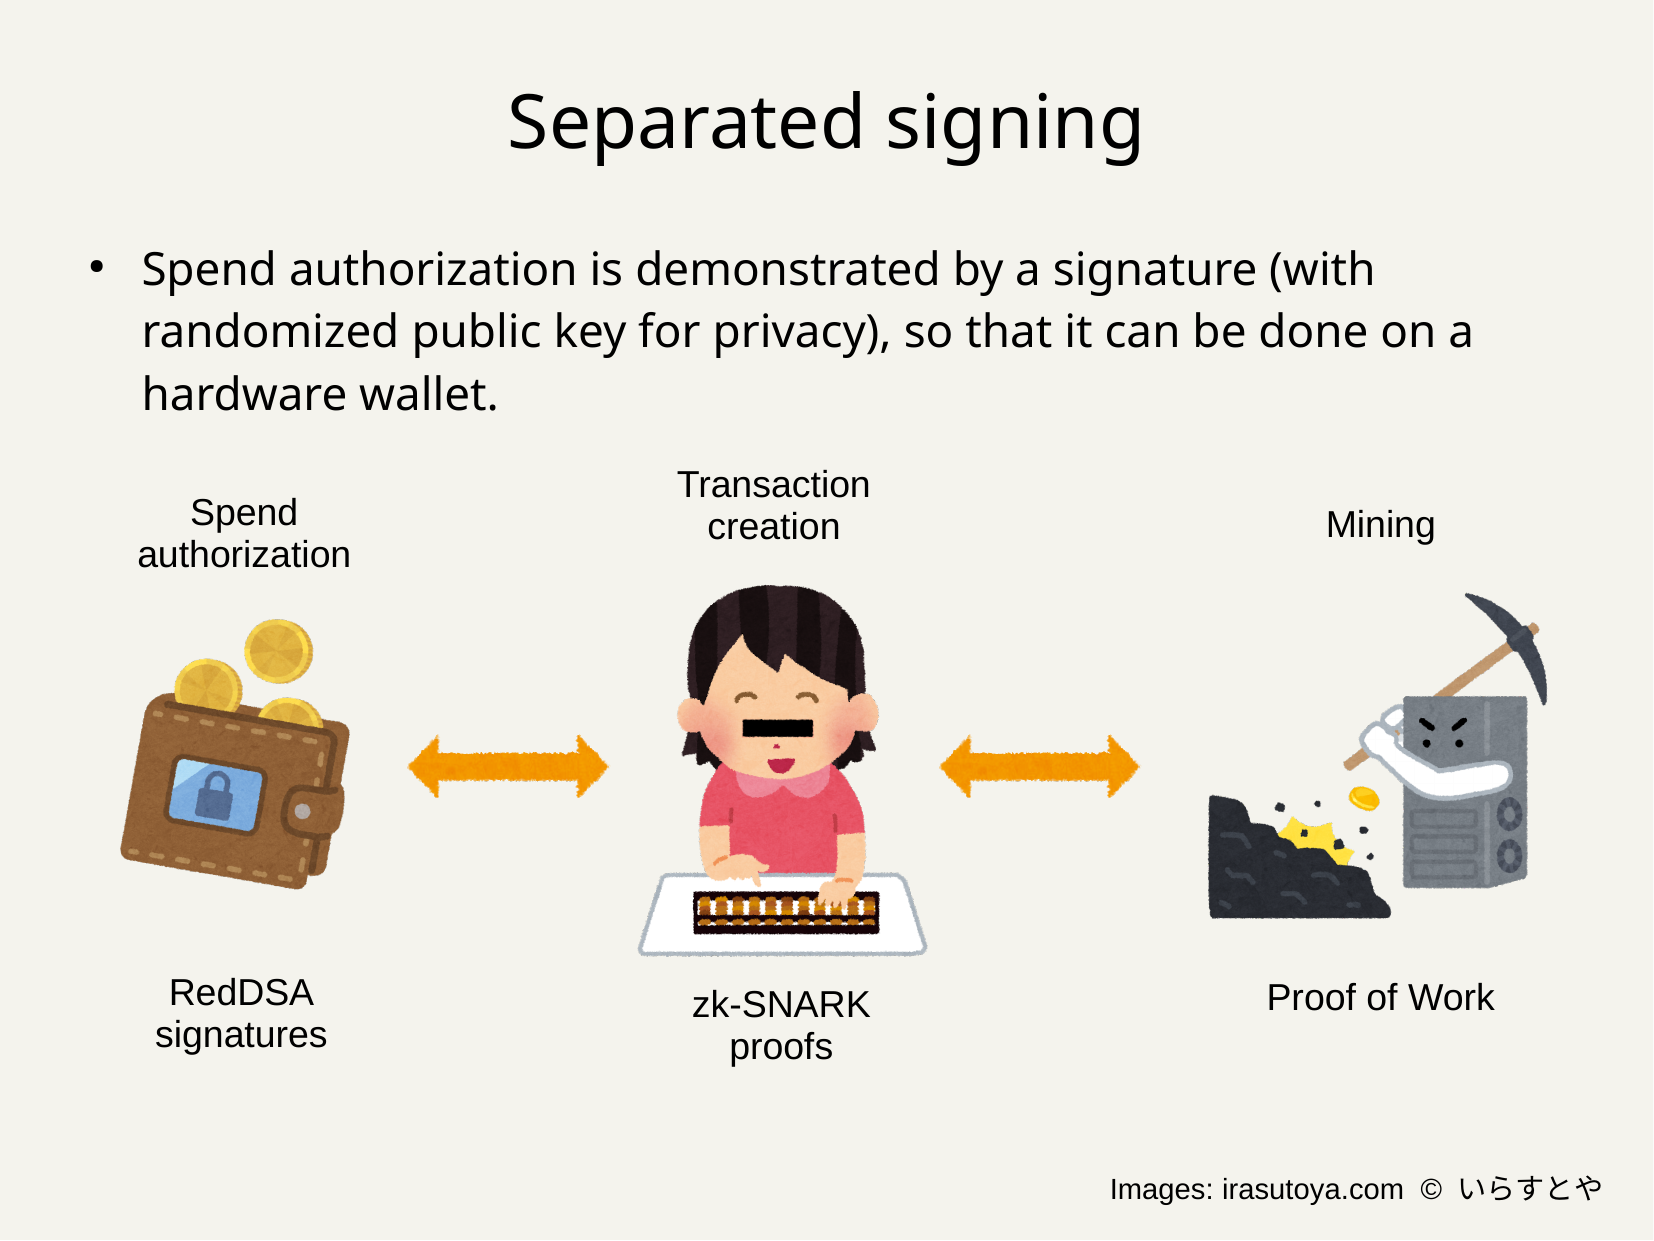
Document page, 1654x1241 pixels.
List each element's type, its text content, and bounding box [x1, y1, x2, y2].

title Separated signing [82, 49, 1571, 189]
list Spend authorization is demonstrated by a signature (with randomized public key for privacy), so that it can be done on a hardware wallet. [70, 236, 1571, 1146]
text_box Images: irasutoya.com © いらすとや [1095, 1158, 1619, 1217]
picture [1181, 566, 1571, 957]
